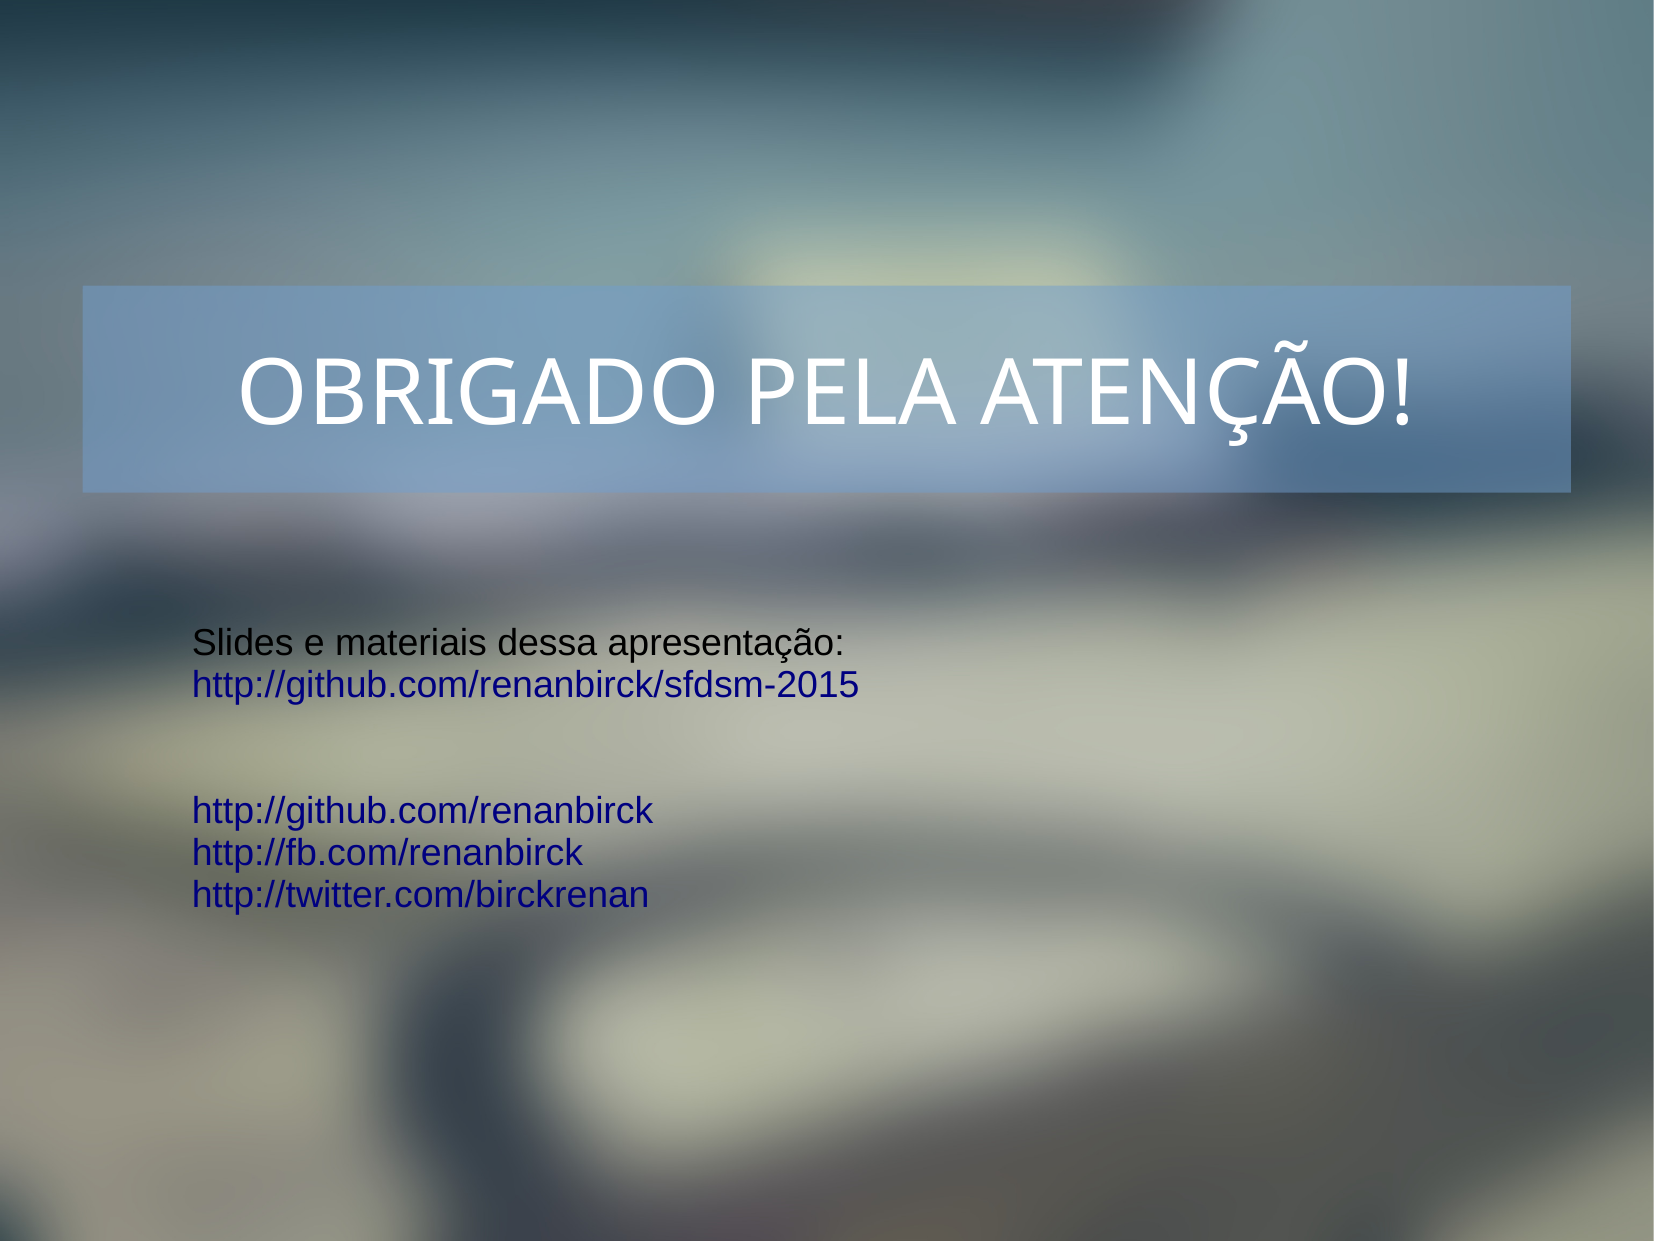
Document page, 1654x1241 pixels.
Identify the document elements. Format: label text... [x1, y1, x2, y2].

picture [0, 0, 1654, 1241]
title OBRIGADO PELA ATENÇÃO! [82, 285, 1571, 493]
text_box Slides e materiais dessa apresentação: http://github.com/renanbirck/sfdsm-2015 http://github.com/renanbirck http://fb.com/renanbirck http://twitter.com/birckrenan [177, 614, 1335, 965]
